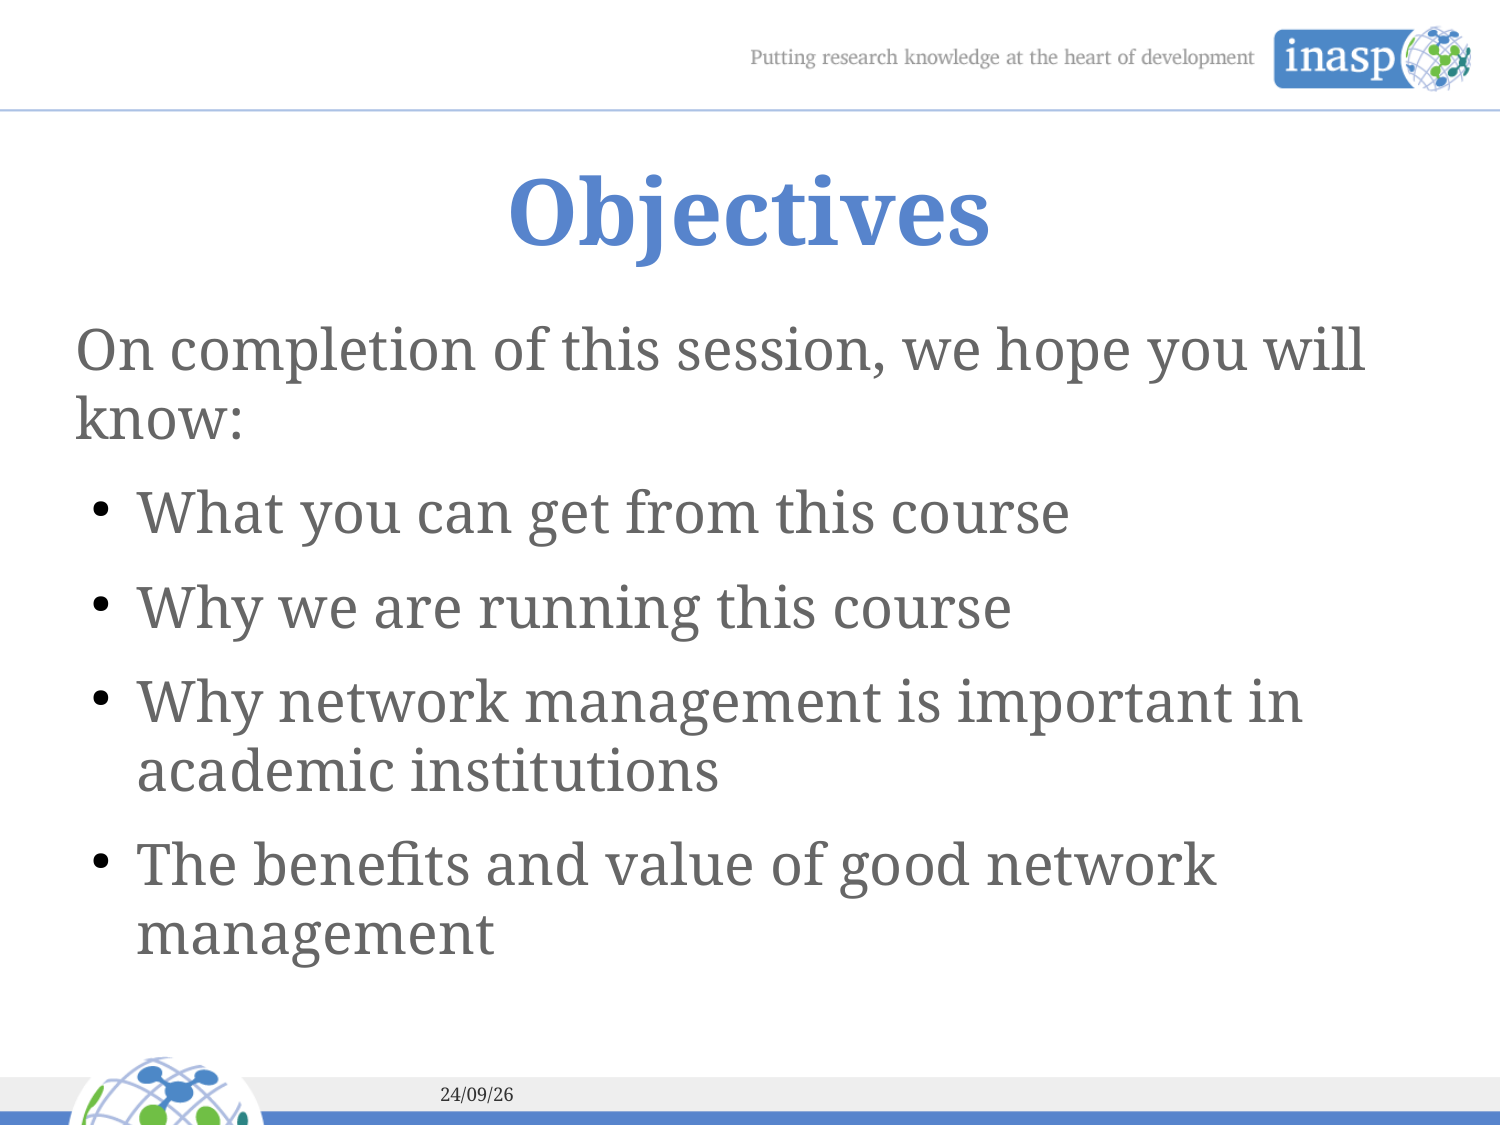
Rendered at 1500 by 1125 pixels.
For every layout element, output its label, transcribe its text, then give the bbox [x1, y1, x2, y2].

list On completion of this session, we hope you will know: What you can get from this course Why we are running this course Why network management is important in academic institutions The benefits and value of good network management [75, 313, 1426, 967]
title Objectives [75, 129, 1426, 313]
picture [0, 0, 1500, 1125]
